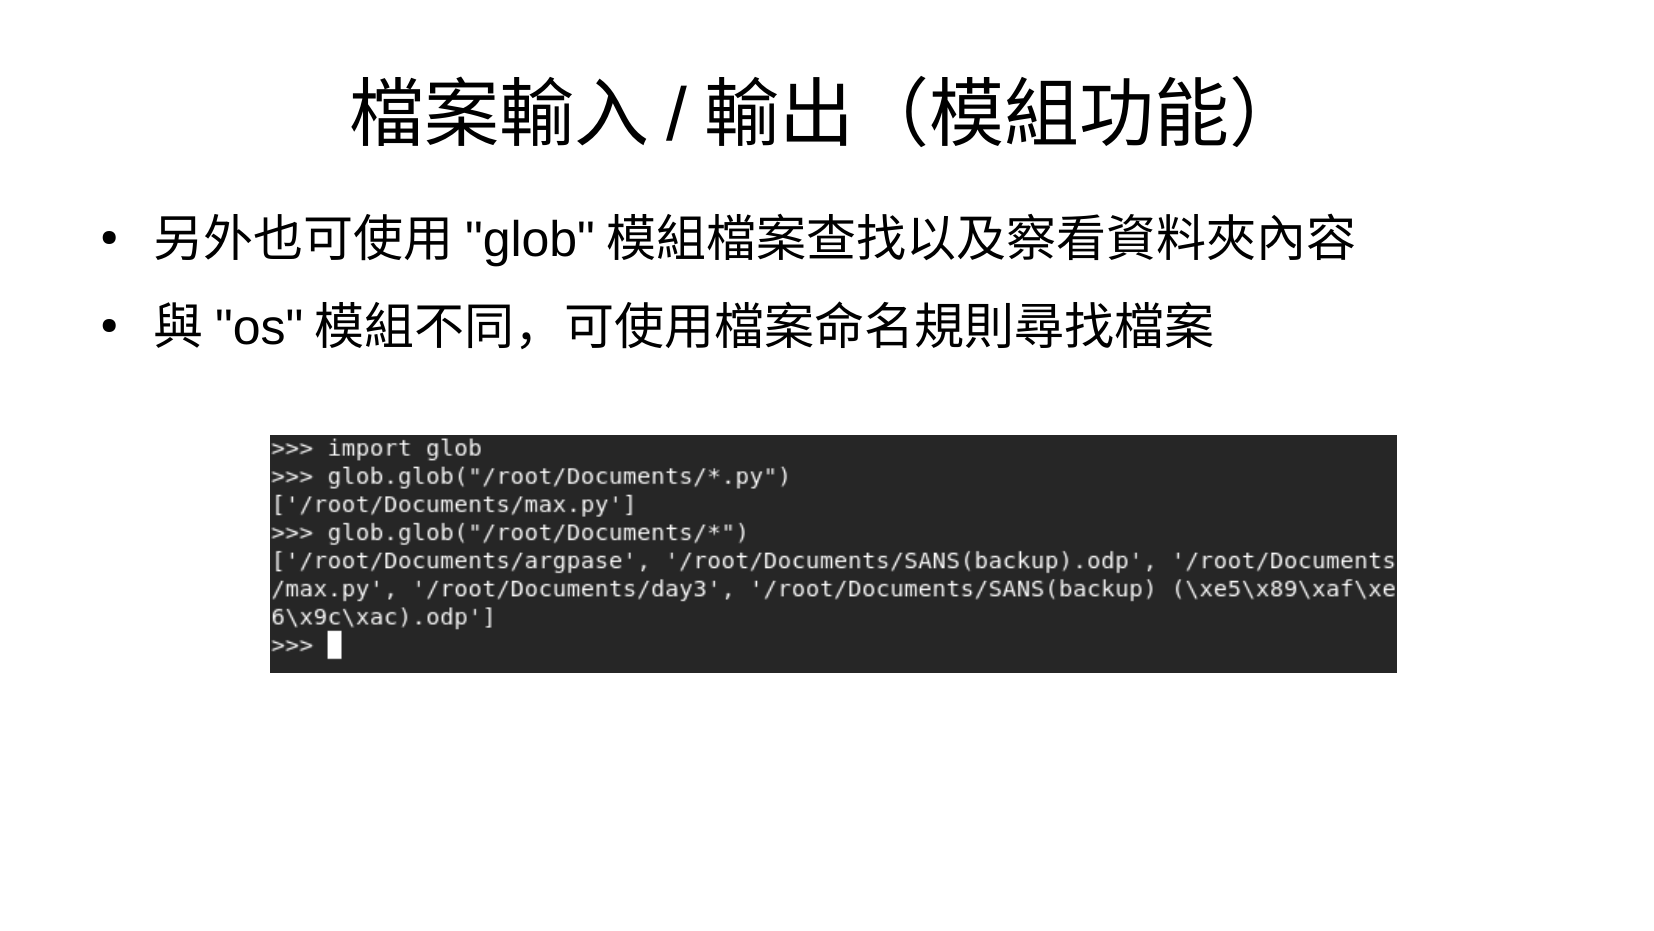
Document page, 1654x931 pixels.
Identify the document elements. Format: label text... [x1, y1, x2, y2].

list 另外也可使用"glob"模組檔案查找以及察看資料夾內容 與"os"模組不同，可使用檔案命名規則尋找檔案 [82, 210, 1571, 750]
picture [270, 435, 1397, 673]
title 檔案輸入/輸出（模組功能） [82, 37, 1571, 193]
